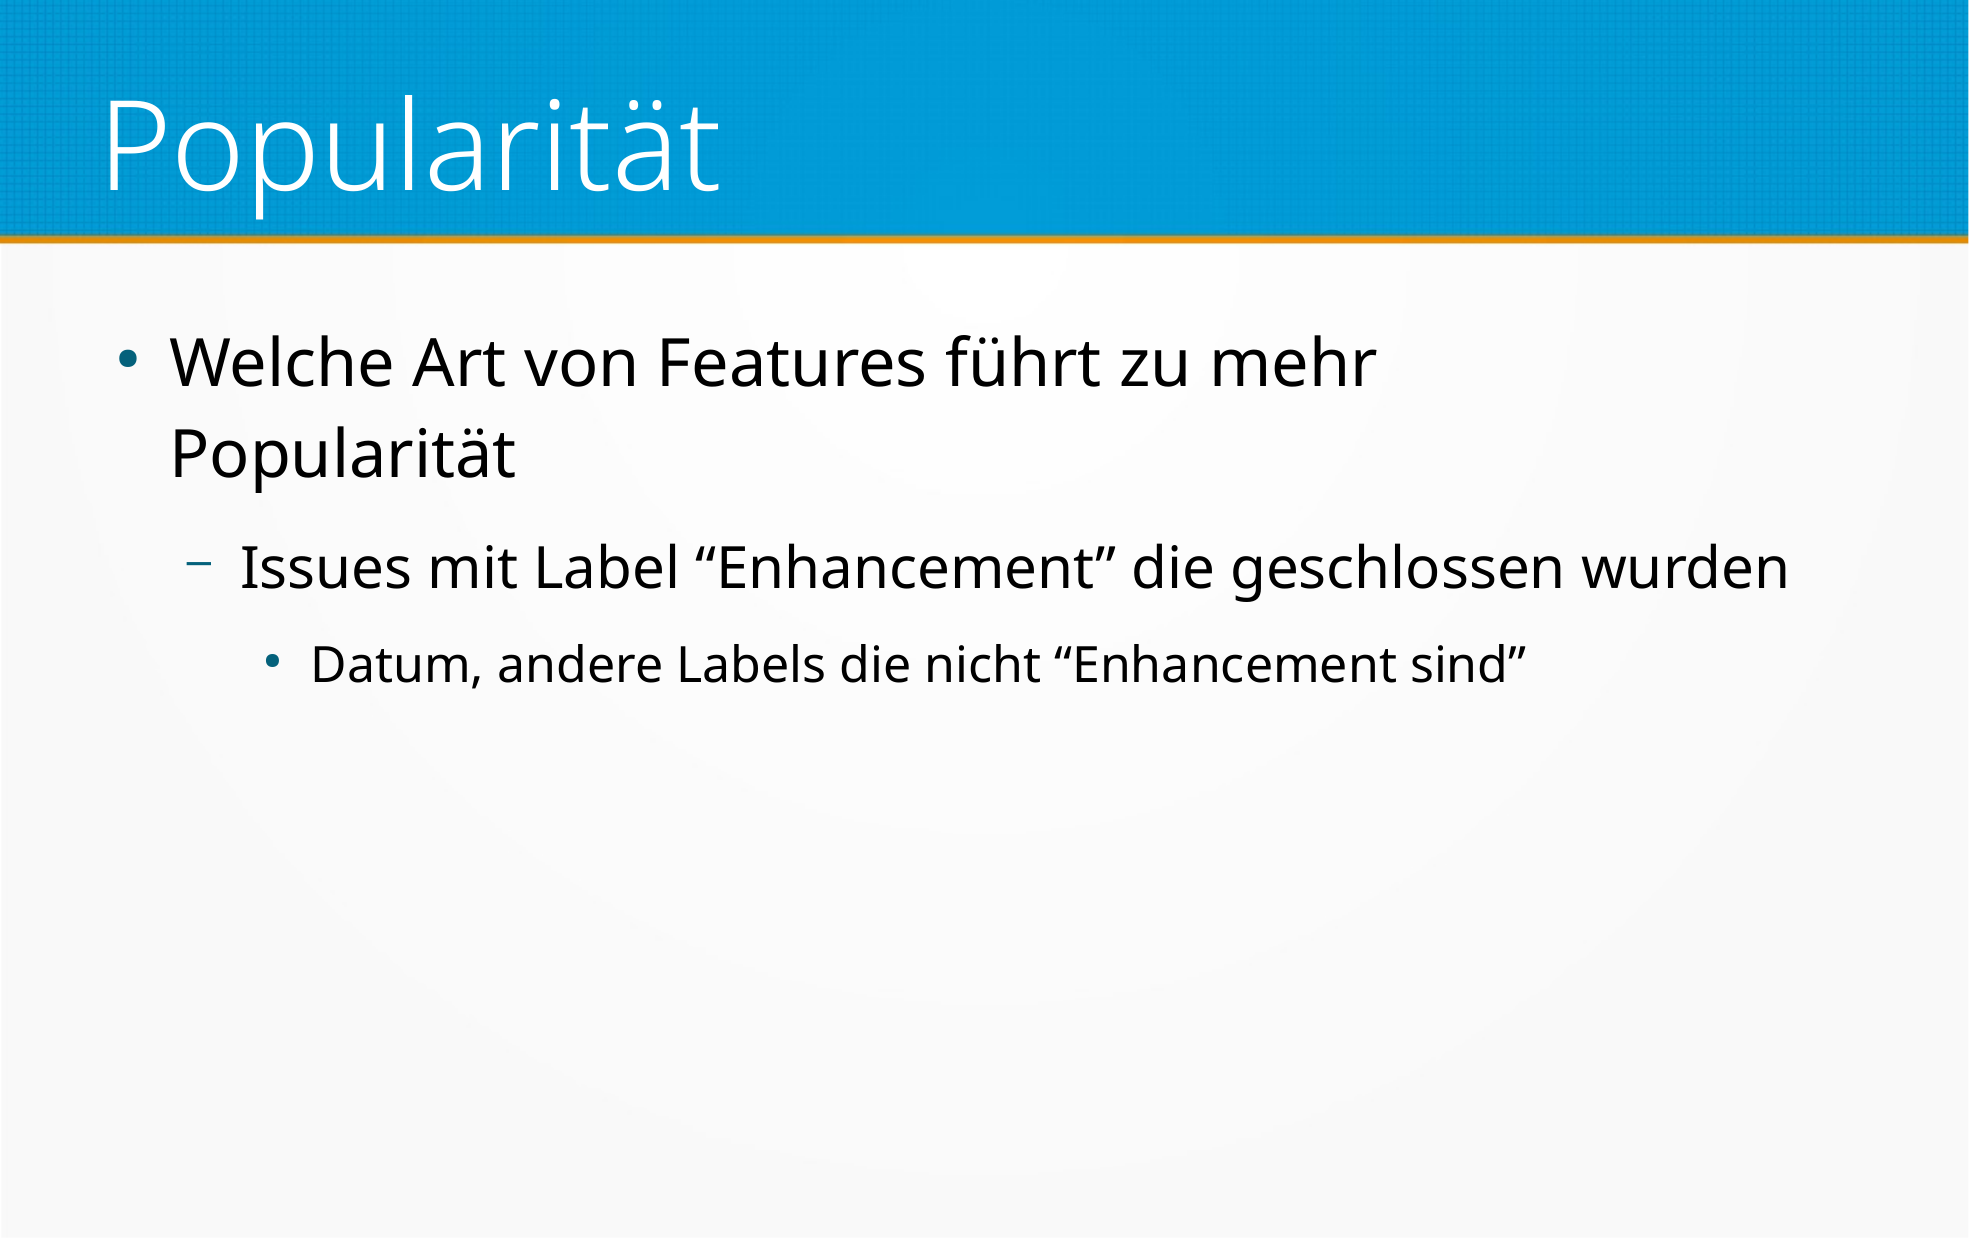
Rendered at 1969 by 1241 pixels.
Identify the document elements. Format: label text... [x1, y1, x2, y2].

picture [0, 233, 1969, 1241]
title Popularität [98, 19, 1870, 227]
list Welche Art von Features führt zu mehr Popularität Issues mit Label “Enhancement” die geschlossen wurden Datum, andere Labels die nicht “Enhancement sind” [98, 315, 1861, 1081]
